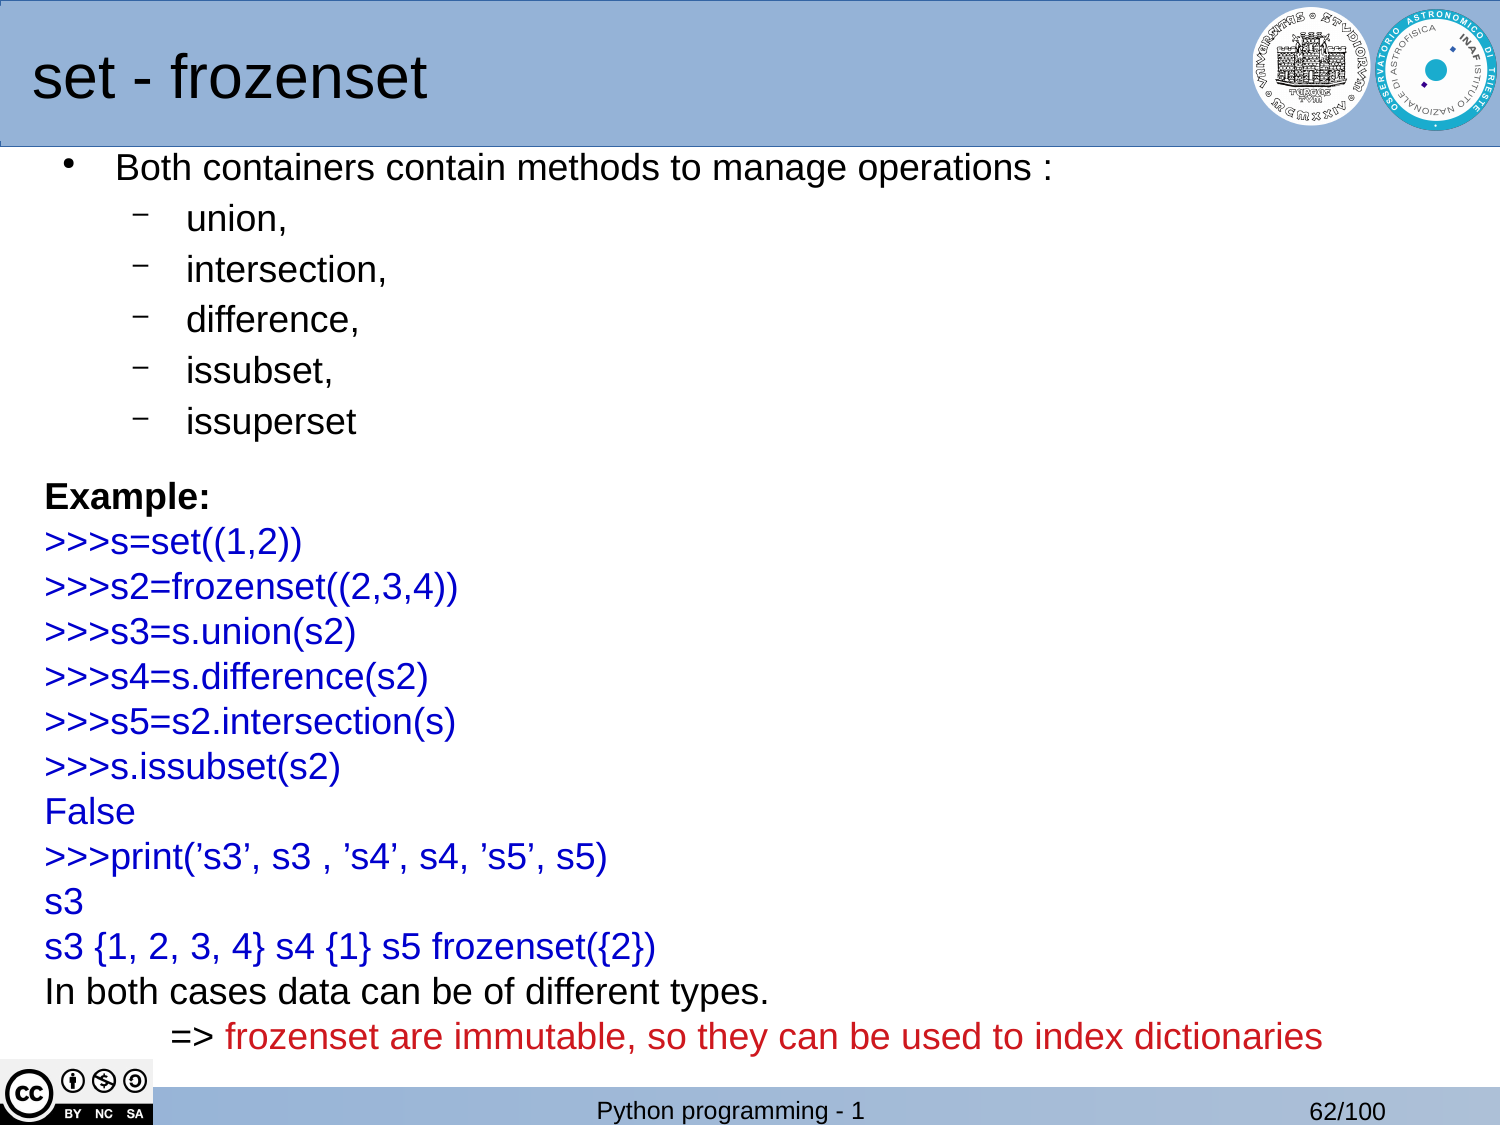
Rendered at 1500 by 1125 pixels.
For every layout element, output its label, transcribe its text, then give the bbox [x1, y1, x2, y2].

list Both containers contain methods to manage operations : union, intersection, difference, issubset, issuperset Example: >>>s=set((1,2)) >>>s2=frozenset((2,3,4)) >>>s3=s.union(s2) >>>s4=s.difference(s2) >>>s5=s2.intersection(s) >>>s.issubset(s2) False >>>print(’s3’, s3 , ’s4’, s4, ’s5’, s5) s3 s3 {1, 2, 3, 4} s4 {1} s5 frozenset({2}) In both cases data can be of different types. => frozenset are immutable, so they can be used to index dictionaries In both cases data can be of different types. => frozenset are immutable, so they can be used to index dictionaries [29, 135, 1500, 1048]
picture [0, 1059, 153, 1125]
picture [1253, 0, 1500, 135]
text_box set - frozenset [0, 5, 1253, 141]
